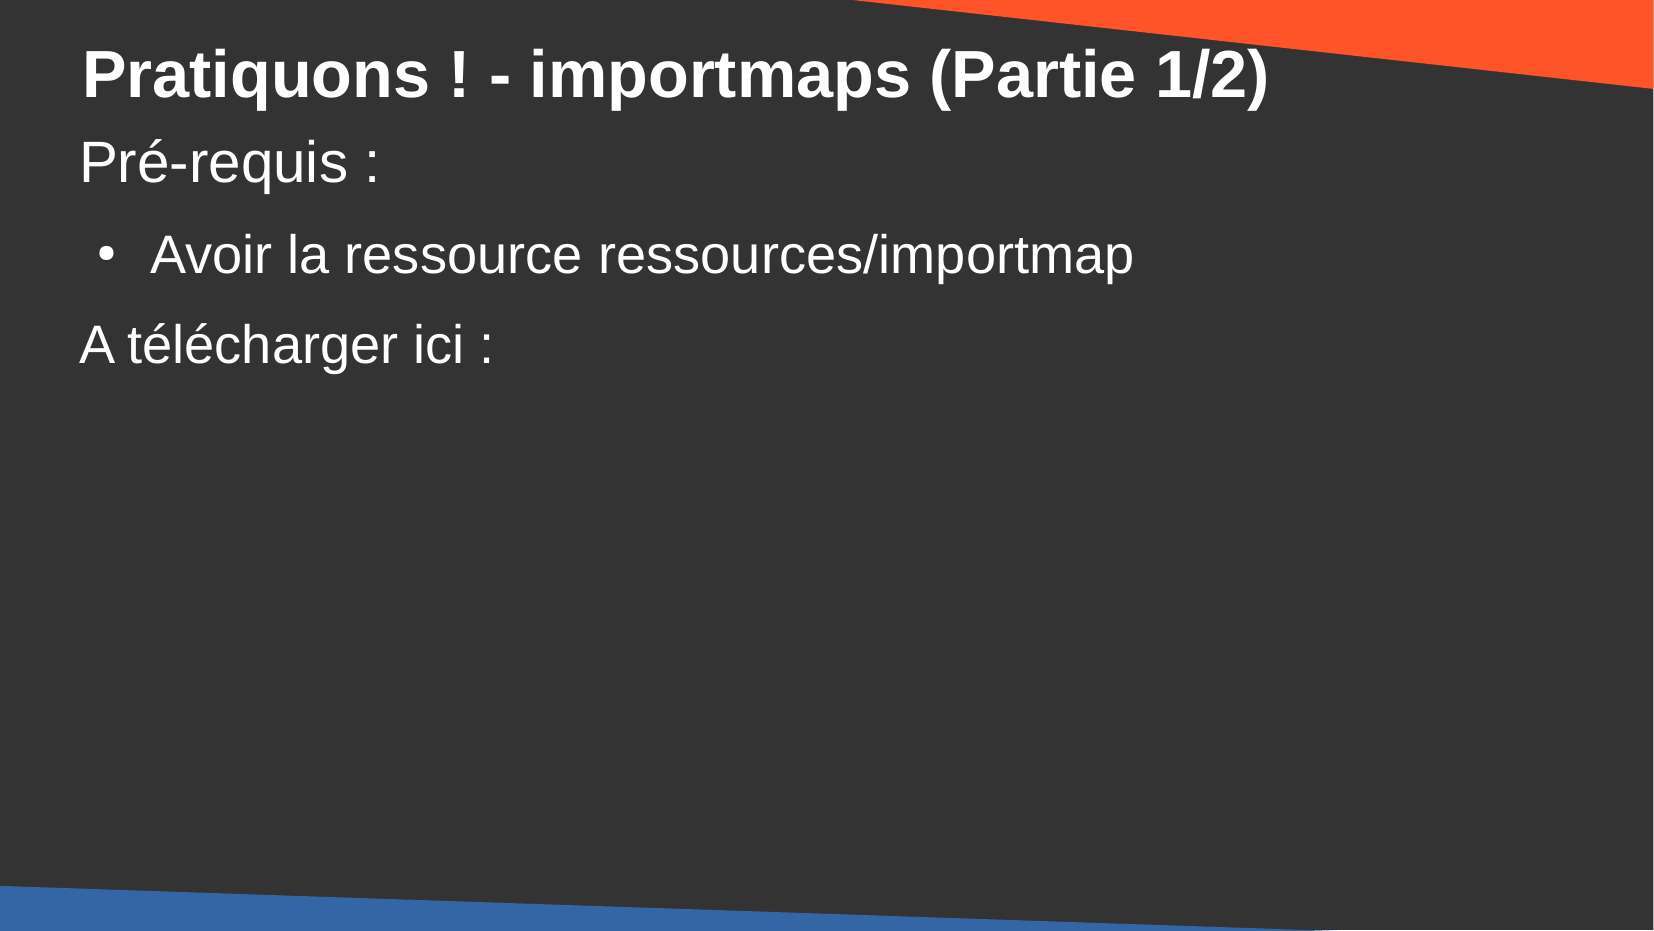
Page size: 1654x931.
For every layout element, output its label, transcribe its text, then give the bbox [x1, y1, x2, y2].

title Pratiquons ! - importmaps (Partie 1/2) [82, 37, 1571, 114]
text_box [0, 885, 1337, 931]
list Pré-requis : Avoir la ressource ressources/importmap A télécharger ici : [79, 129, 1619, 715]
text_box [852, 0, 1654, 89]
